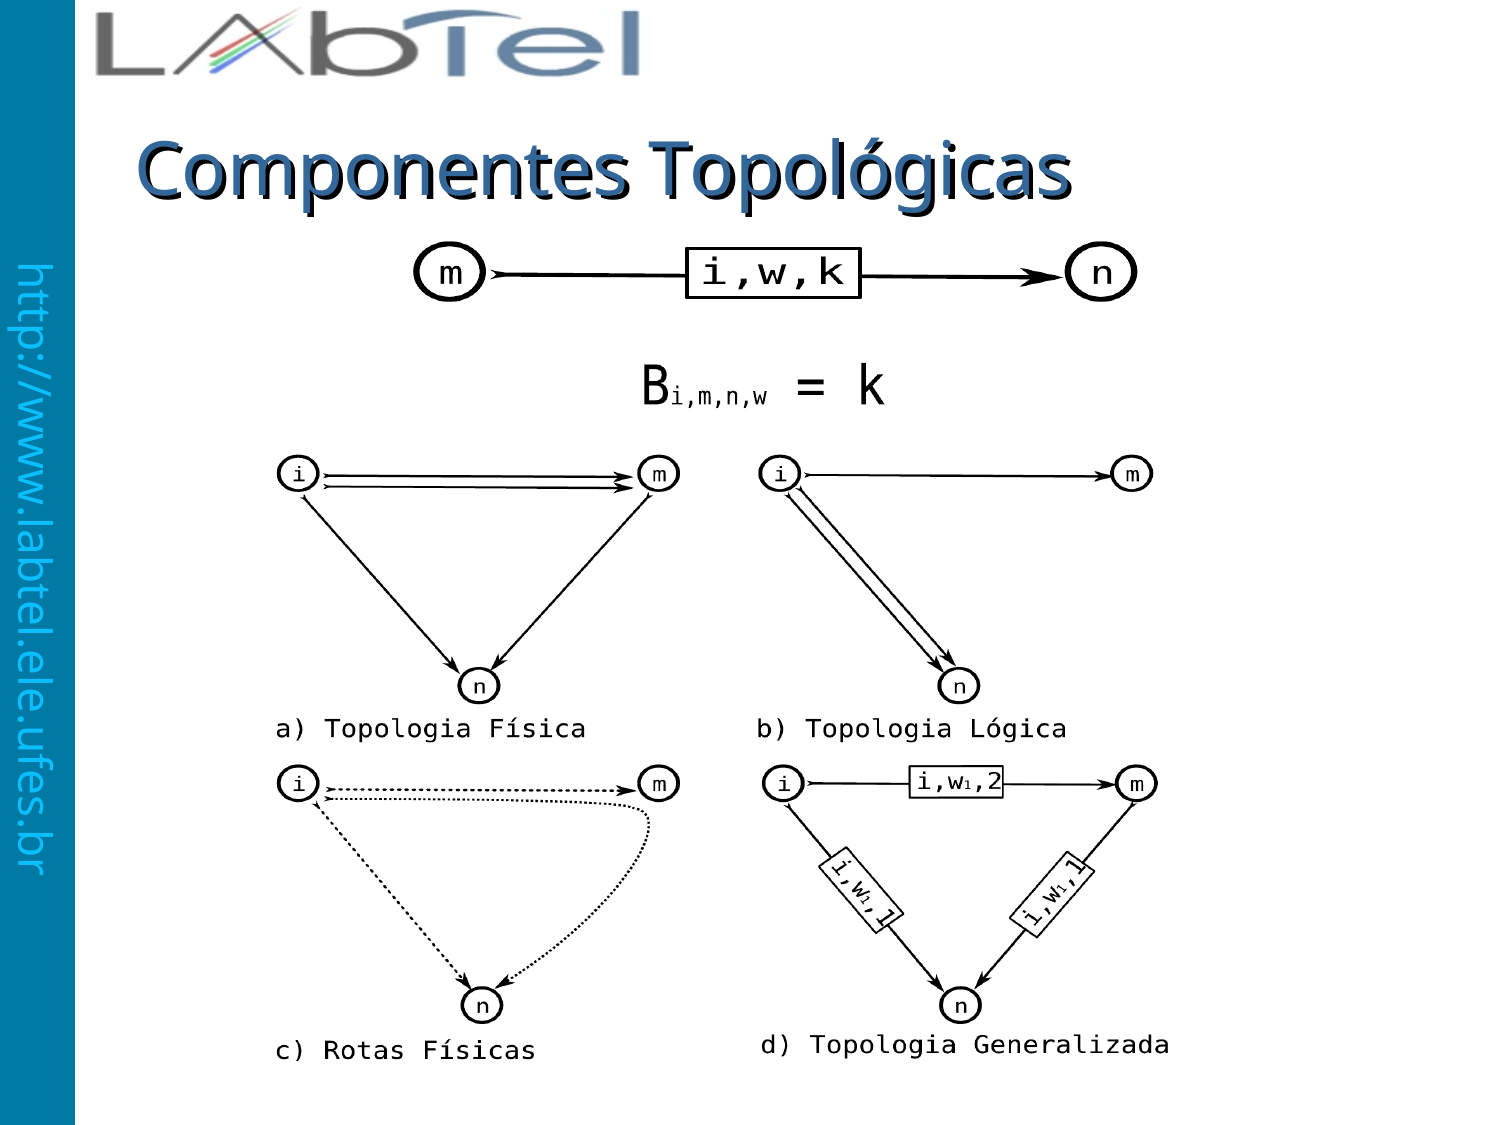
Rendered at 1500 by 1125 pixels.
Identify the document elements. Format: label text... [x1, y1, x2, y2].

picture [76, 0, 675, 88]
title Componentes Topológicas [99, 65, 1461, 264]
picture [405, 224, 1146, 409]
picture [271, 442, 1174, 1061]
